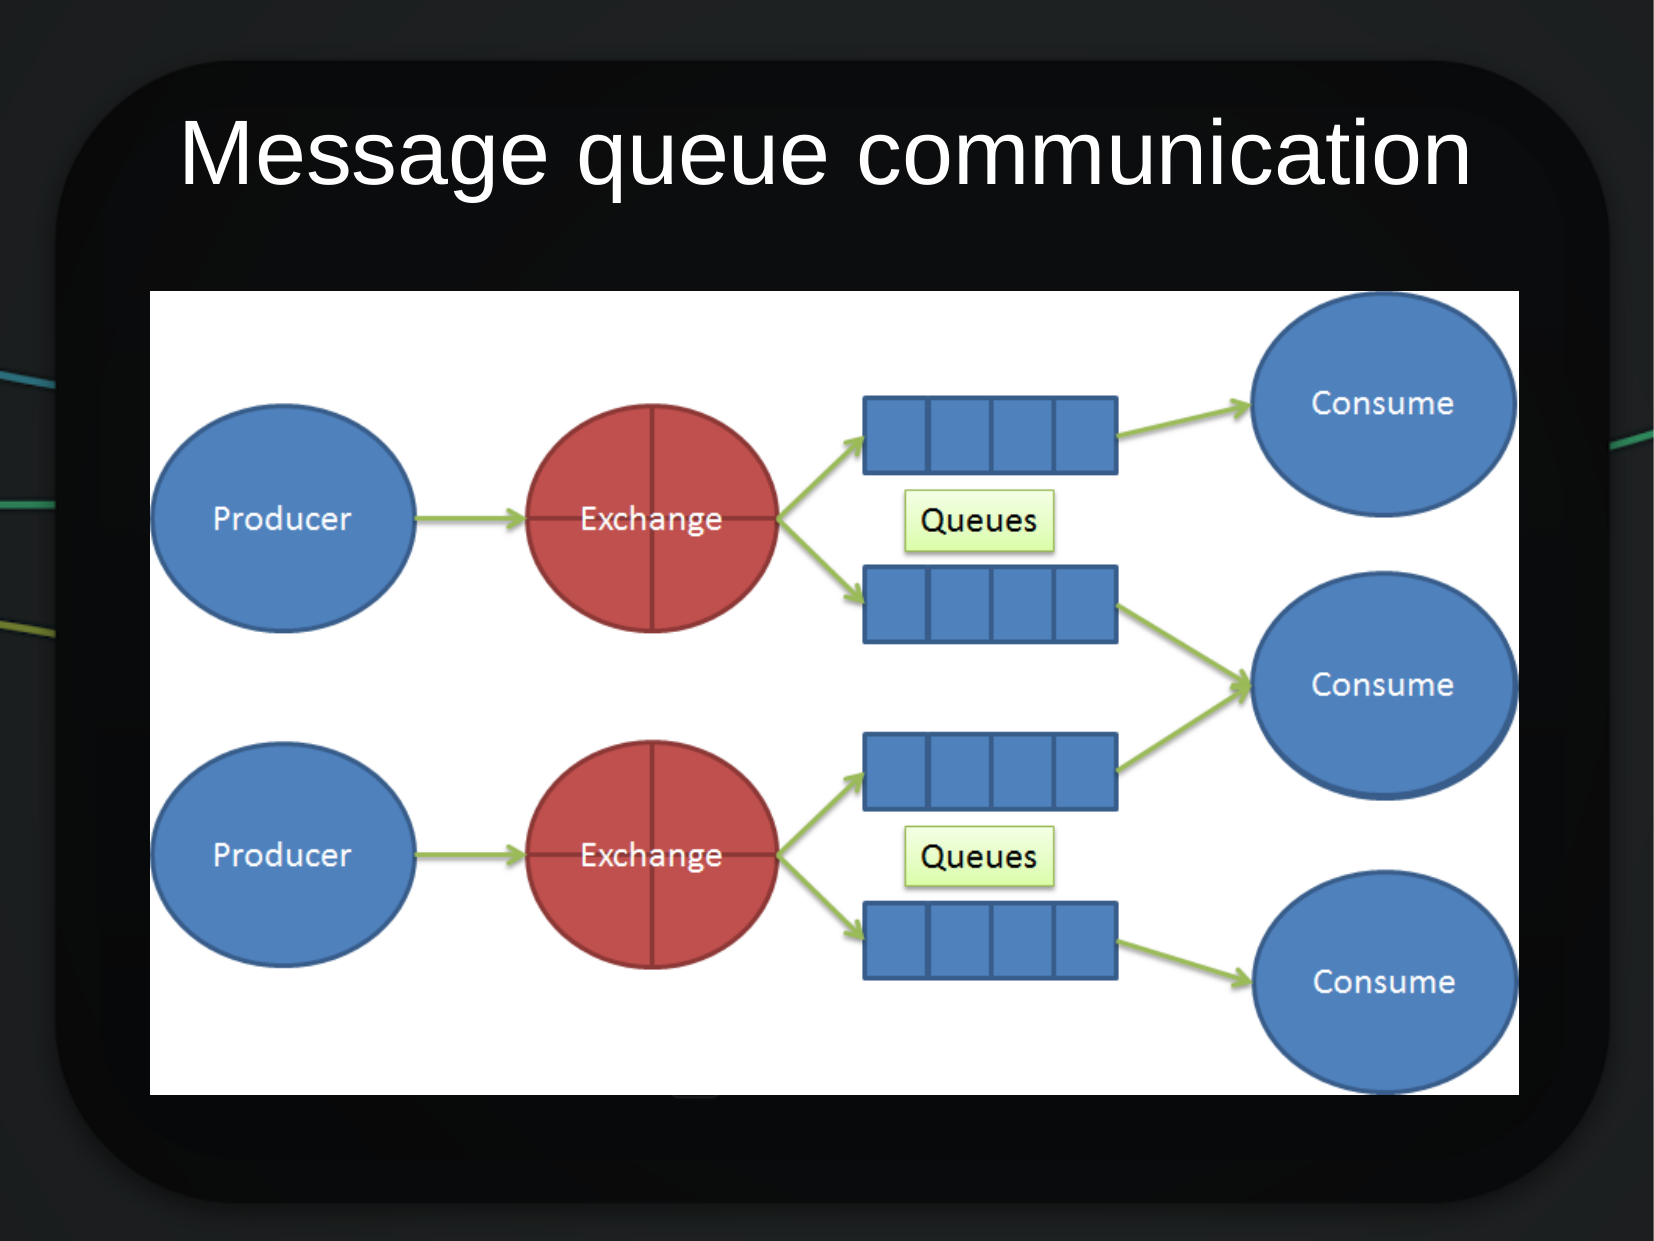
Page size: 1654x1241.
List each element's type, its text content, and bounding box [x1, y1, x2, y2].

picture [0, 0, 1654, 1241]
title Message queue communication [82, 49, 1571, 257]
